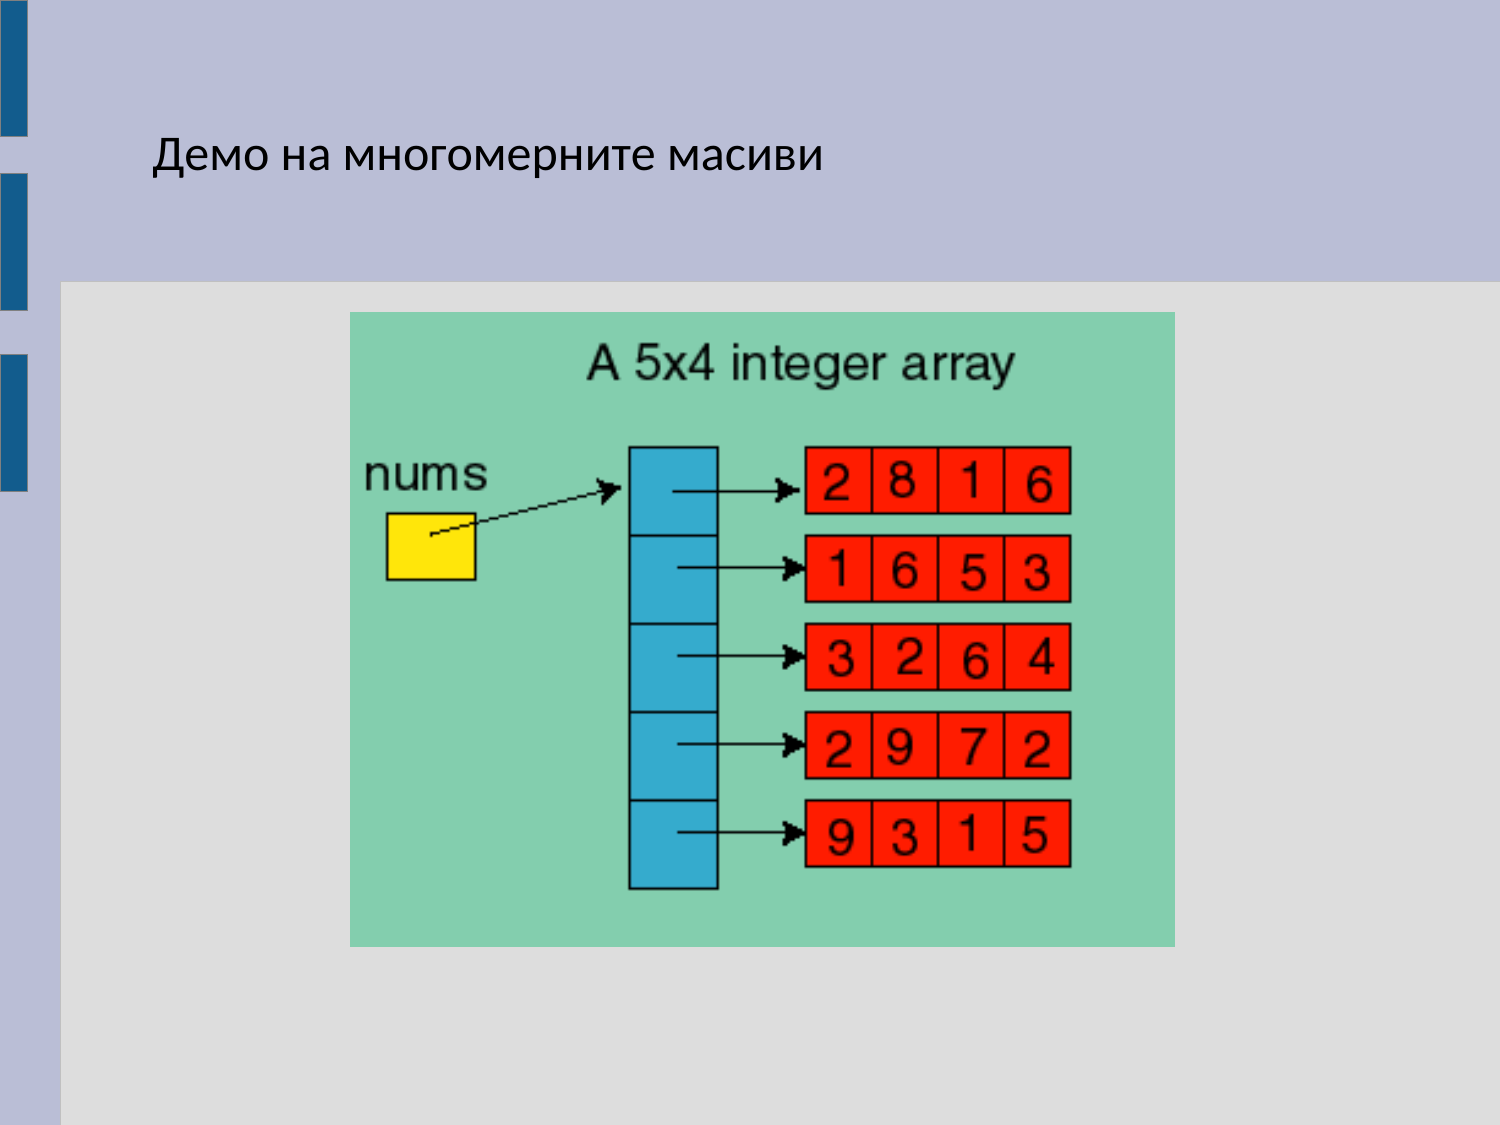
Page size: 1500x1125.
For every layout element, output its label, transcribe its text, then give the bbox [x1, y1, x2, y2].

title Демо на многомерните масиви [137, 112, 1488, 300]
picture [350, 312, 1175, 947]
